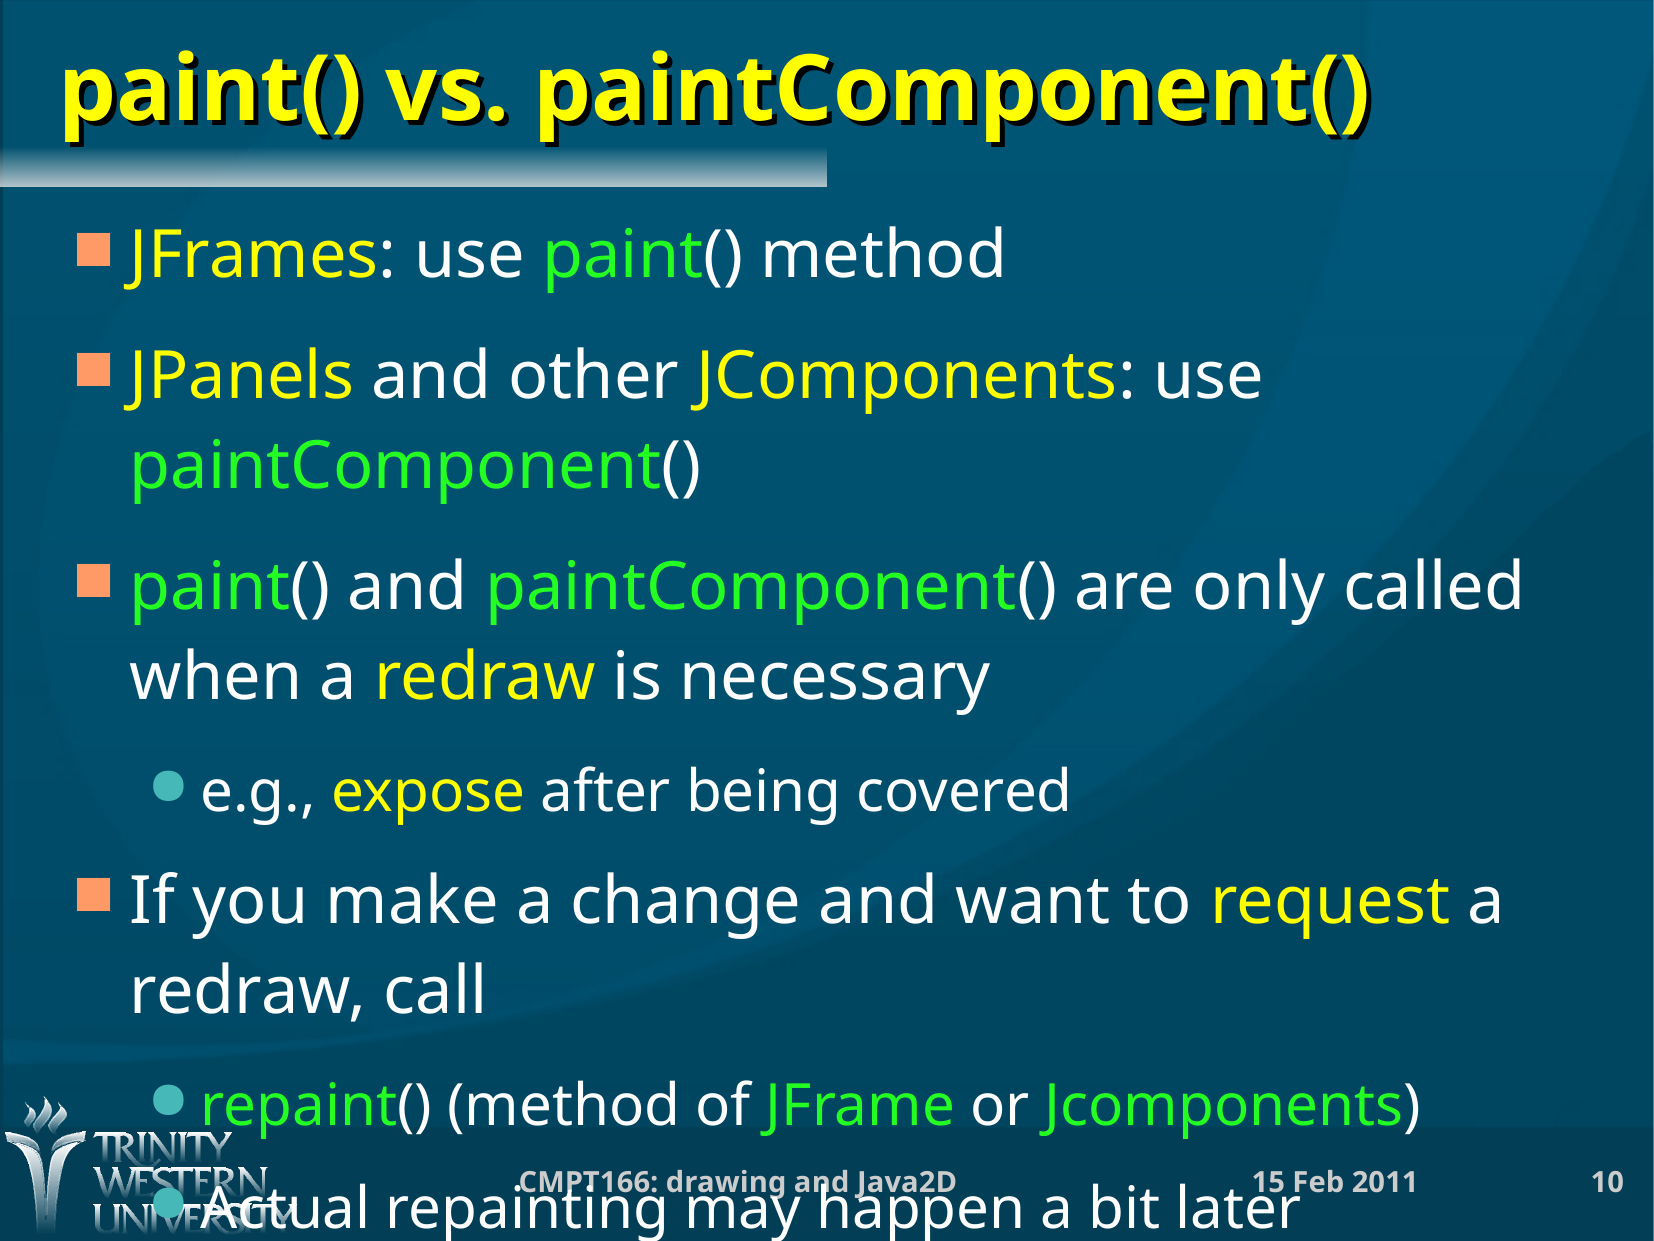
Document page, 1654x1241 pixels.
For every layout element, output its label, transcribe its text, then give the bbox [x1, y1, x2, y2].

title Drawing text [0, 154, 827, 158]
list JFrames: use paint() method JPanels and other JComponents: use paintComponent() paint() and paintComponent() are only called when a redraw is necessary e.g., expose after being covered If you make a change and want to request a redraw, call repaint() (method of JFrame or Jcomponents) Actual repainting may happen a bit later [59, 206, 1625, 1120]
title paint() vs. paintComponent() [59, 19, 1595, 148]
picture [38, 1227, 54, 1232]
